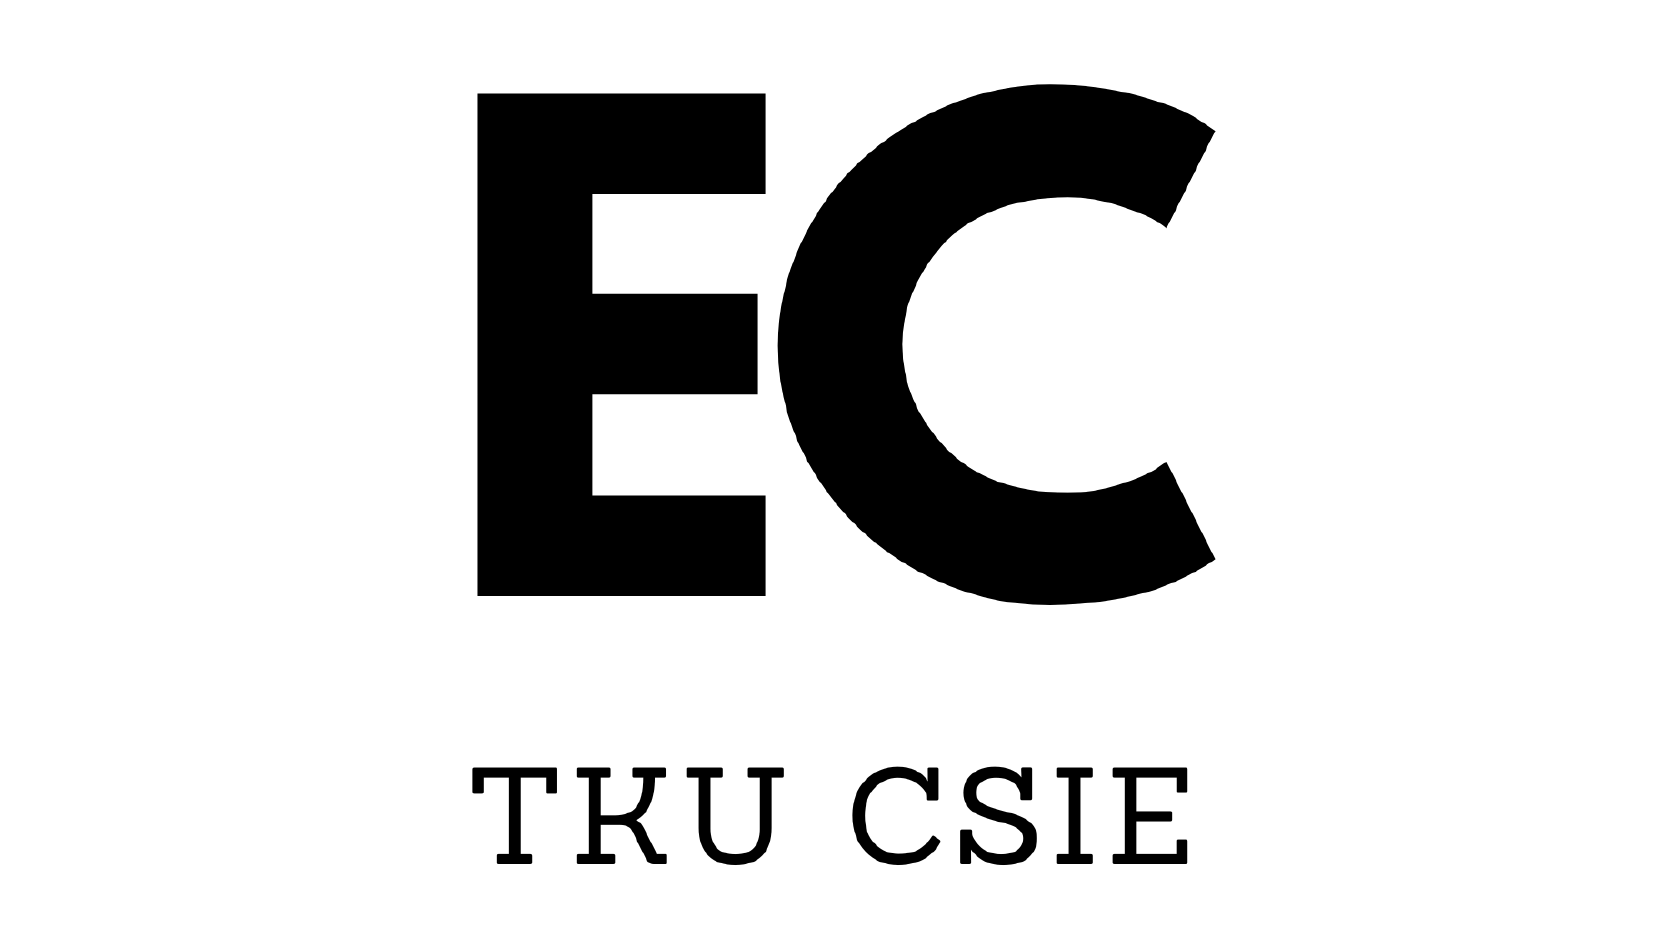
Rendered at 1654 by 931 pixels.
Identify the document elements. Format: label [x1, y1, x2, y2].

picture [366, 2, 1297, 931]
